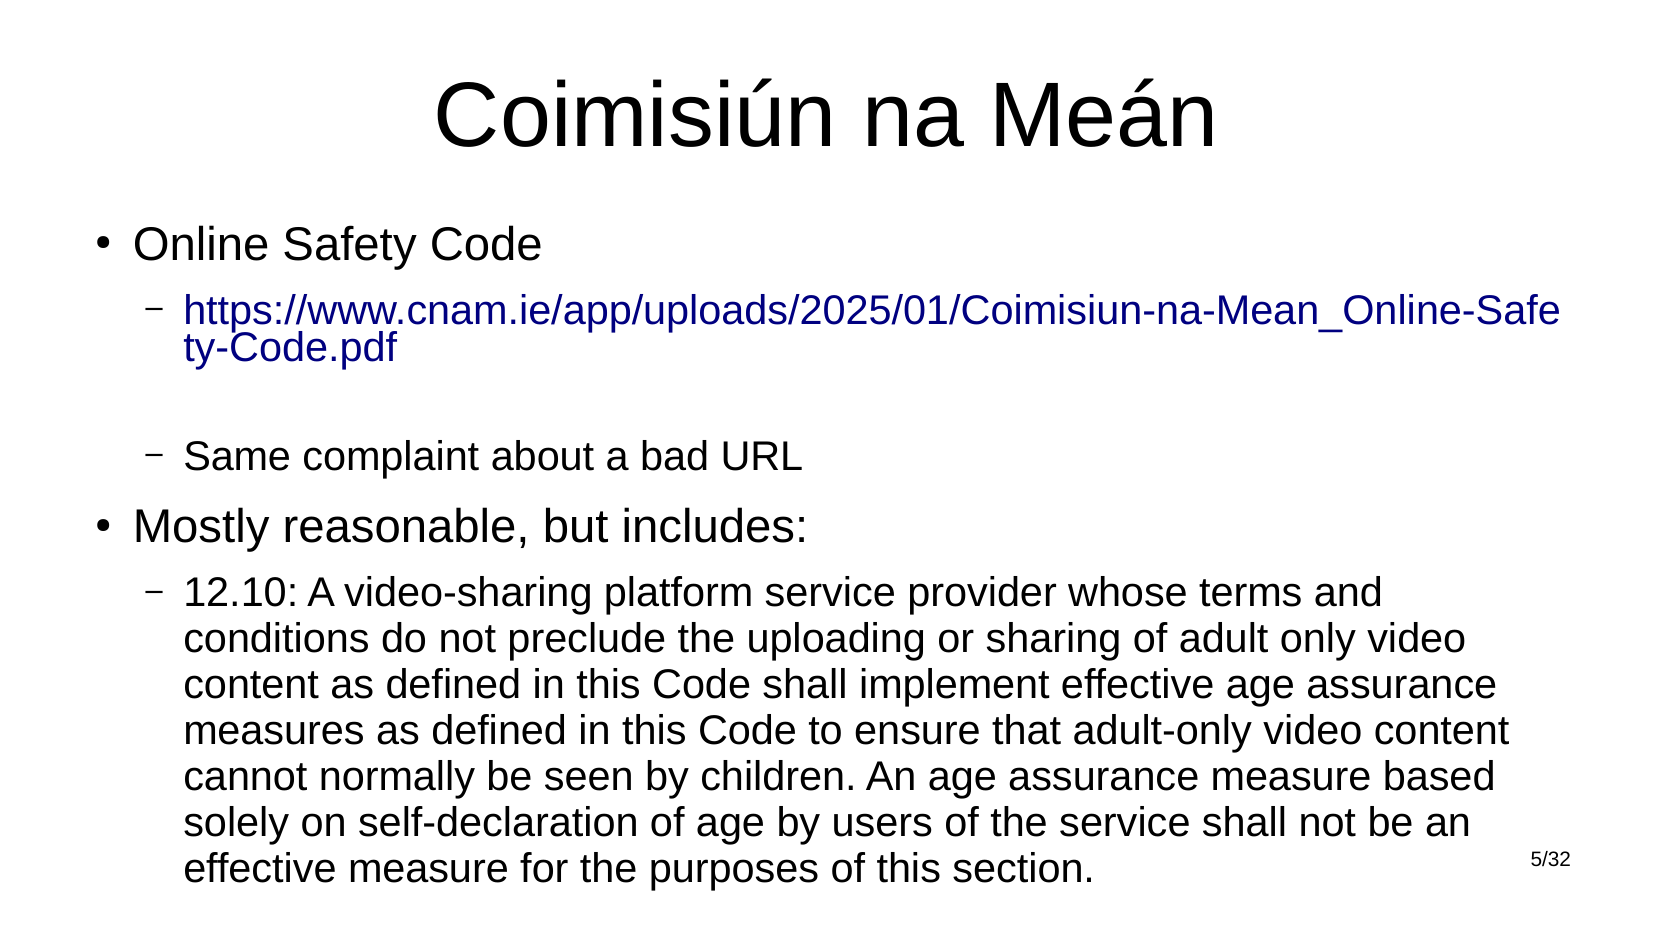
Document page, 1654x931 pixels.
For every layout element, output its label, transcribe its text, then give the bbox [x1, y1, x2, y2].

title Coimisiún na Meán [82, 37, 1571, 193]
list Online Safety Code https://www.cnam.ie/app/uploads/2025/01/Coimisiun-na-Mean_Online-Safety-Code.pdf Same complaint about a bad URL Mostly reasonable, but includes: 12.10: A video-sharing platform service provider whose terms and conditions do not preclude the uploading or sharing of adult only video content as defined in this Code shall implement effective age assurance measures as defined in this Code to ensure that adult-only video content cannot normally be seen by children. An age assurance measure based solely on self-declaration of age by users of the service shall not be an effective measure for the purposes of this section. [82, 217, 1571, 863]
